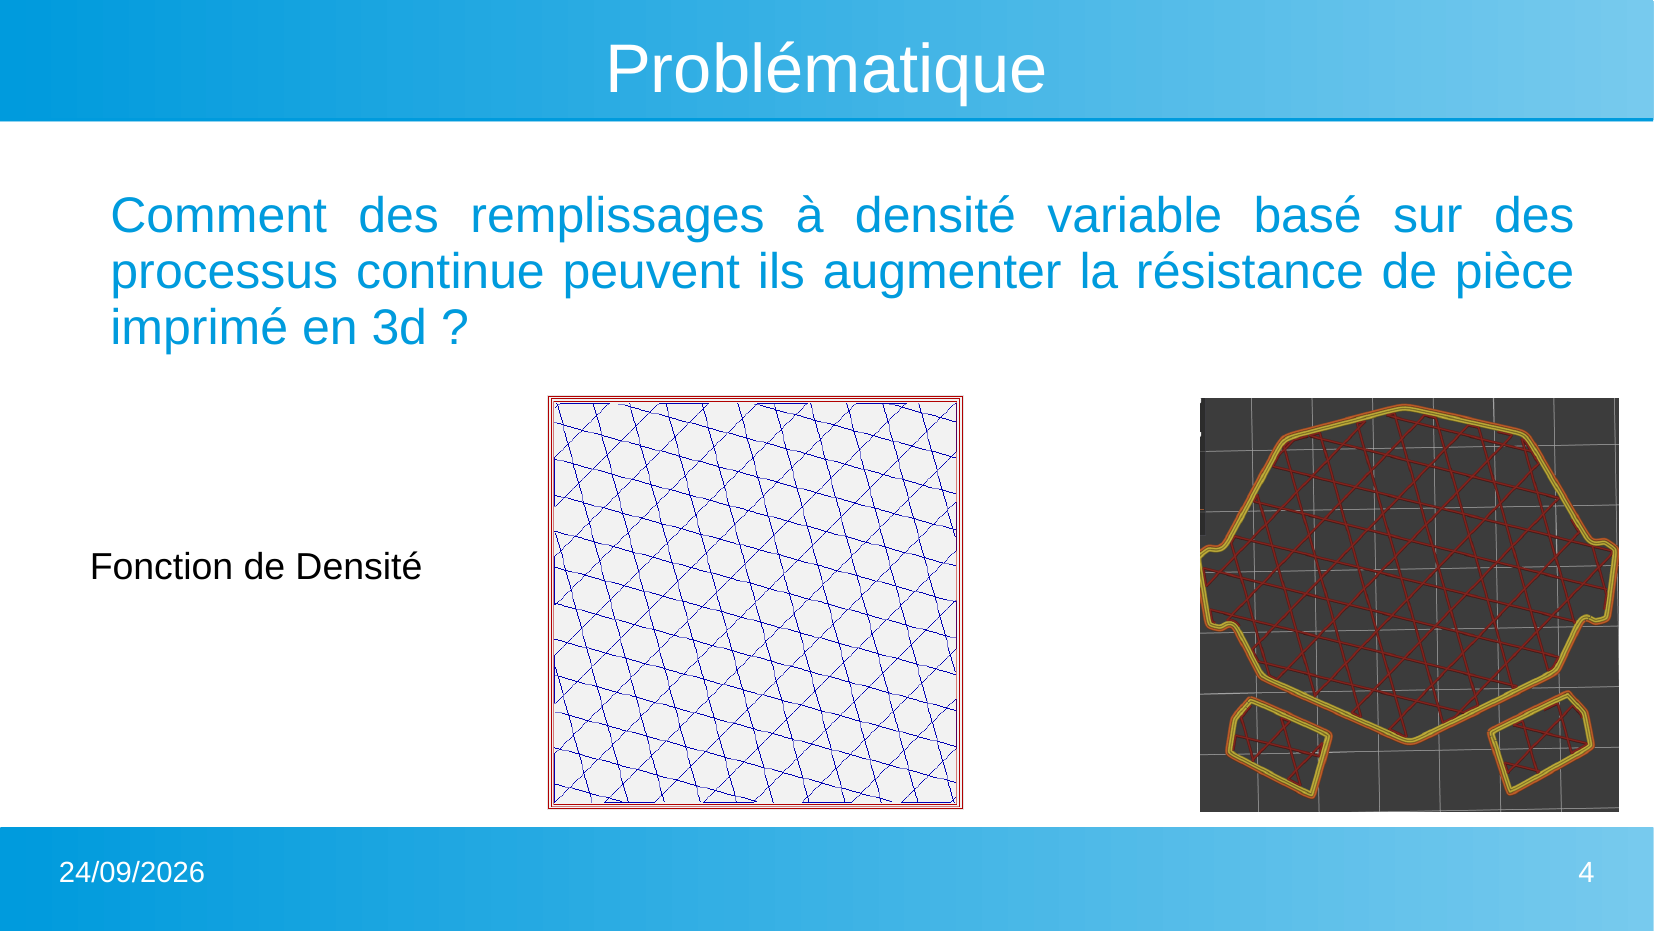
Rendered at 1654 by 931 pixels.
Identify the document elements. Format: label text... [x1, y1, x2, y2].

title Problématique [59, 29, 1595, 108]
picture [544, 376, 976, 826]
list Comment des remplissages à densité variable basé sur des processus continue peuvent ils augmenter la résistance de pièce imprimé en 3d ? [39, 187, 1576, 423]
picture [1200, 398, 1619, 812]
text_box Fonction de Densité [75, 538, 451, 614]
